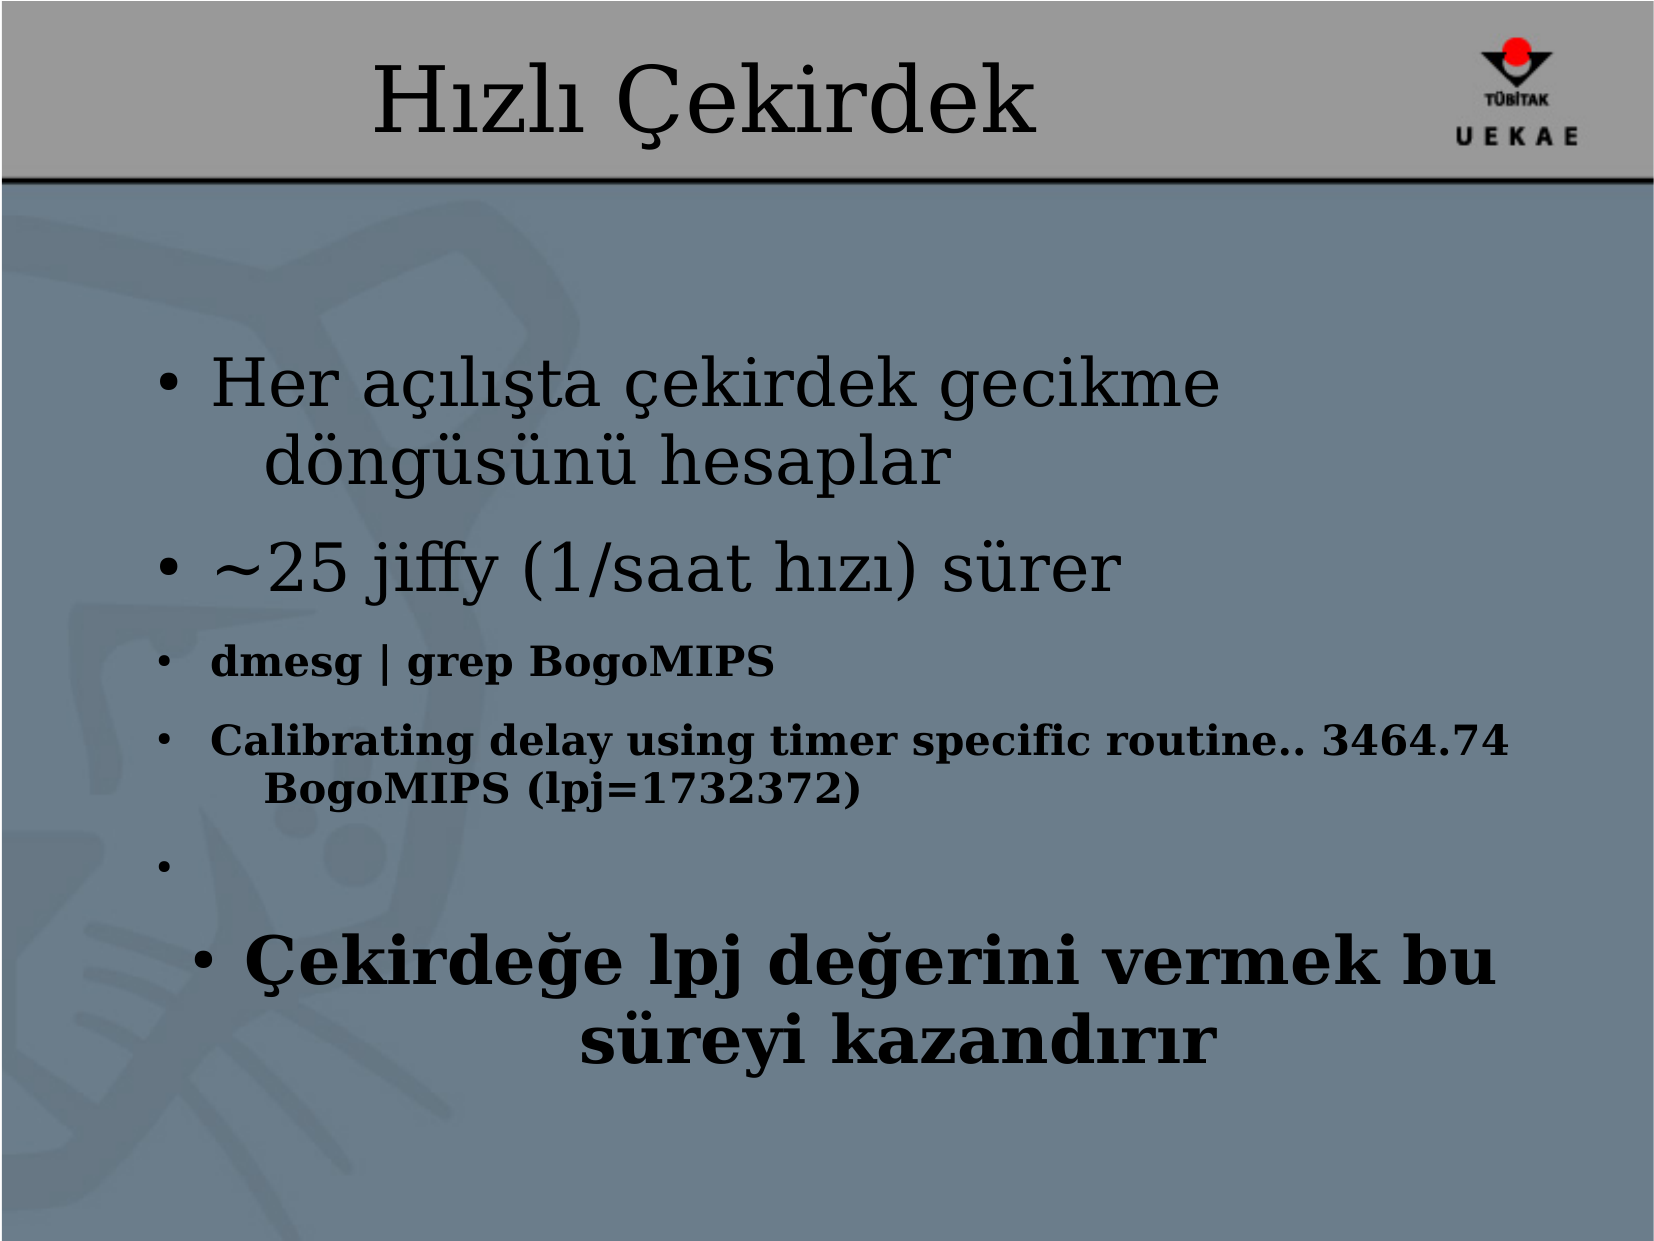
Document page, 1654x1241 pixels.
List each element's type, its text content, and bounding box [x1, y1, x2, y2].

title Hızlı Çekirdek [0, 0, 1410, 204]
list Her açılışta çekirdek gecikme döngüsünü hesaplar ~25 jiffy (1/saat hızı) sürer dmesg | grep BogoMIPS Calibrating delay using timer specific routine.. 3464.74 BogoMIPS (lpj=1732372) Çekirdeğe lpj değerini vermek bu süreyi kazandırır [121, 344, 1534, 1127]
picture [1, 1, 1654, 1241]
